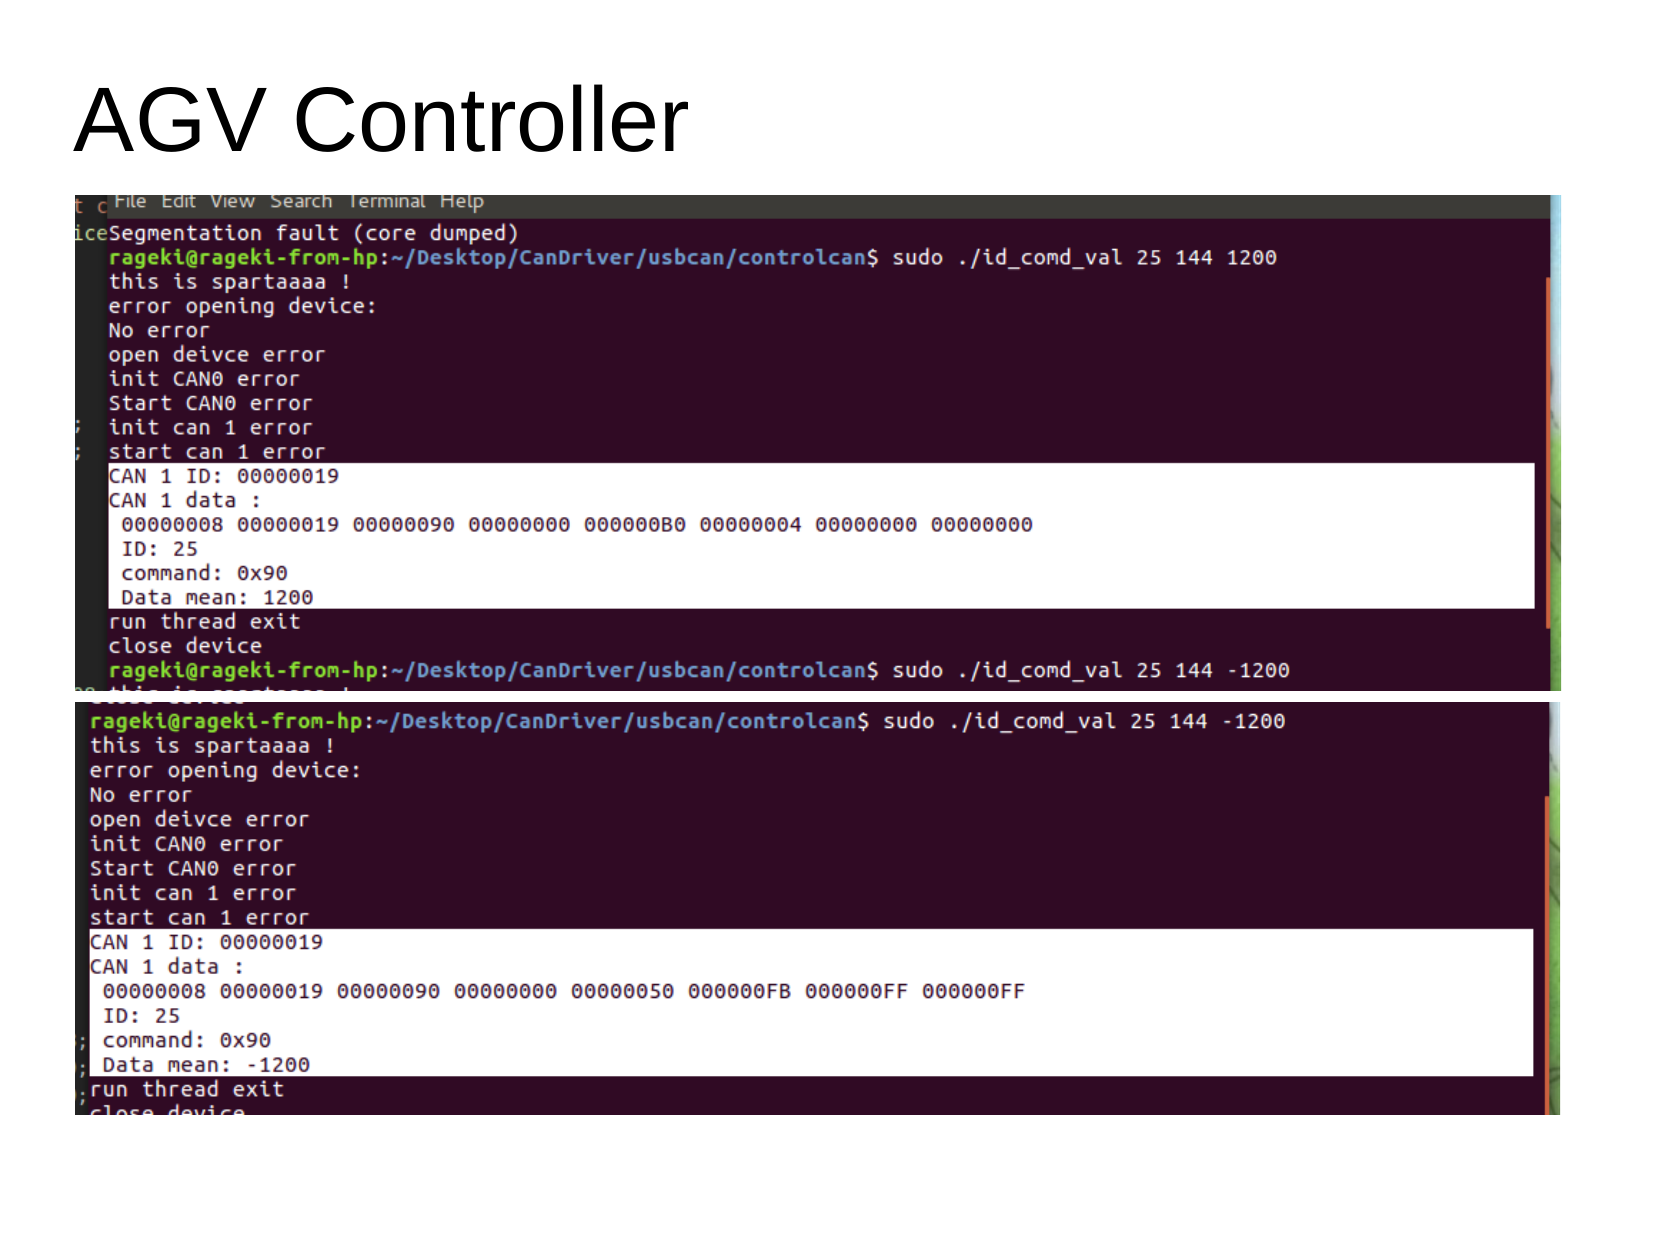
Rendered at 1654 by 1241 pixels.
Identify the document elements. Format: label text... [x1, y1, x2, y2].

picture [75, 195, 1562, 691]
picture [75, 702, 1561, 1115]
title AGV Controller [45, 60, 721, 163]
